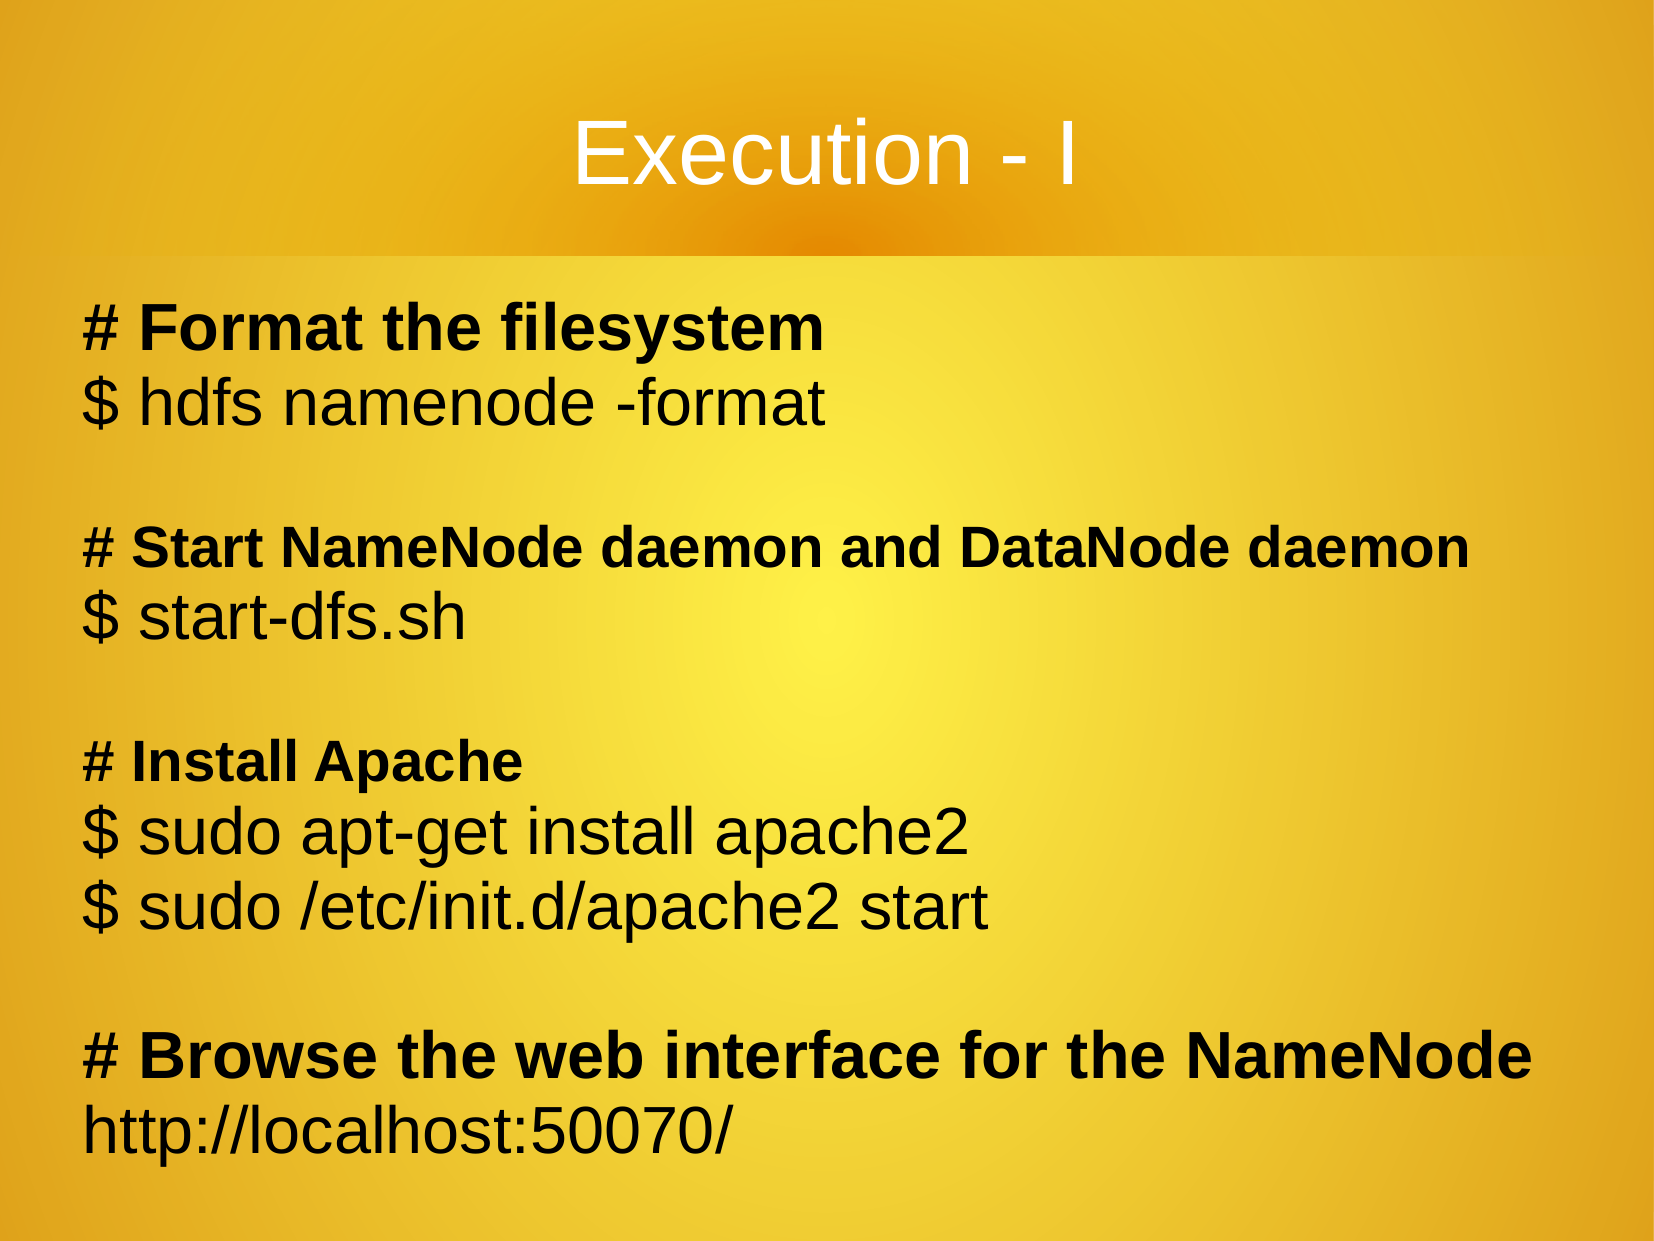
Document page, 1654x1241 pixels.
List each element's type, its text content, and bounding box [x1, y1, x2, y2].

subtitle # Format the filesystem $ hdfs namenode -format # Start NameNode daemon and DataNode daemon $ start-dfs.sh # Install Apache $ sudo apt-get install apache2 $ sudo /etc/init.d/apache2 start # Browse the web interface for the NameNode http://localhost:50070/ [82, 290, 1571, 1168]
title Execution - I [82, 49, 1571, 257]
